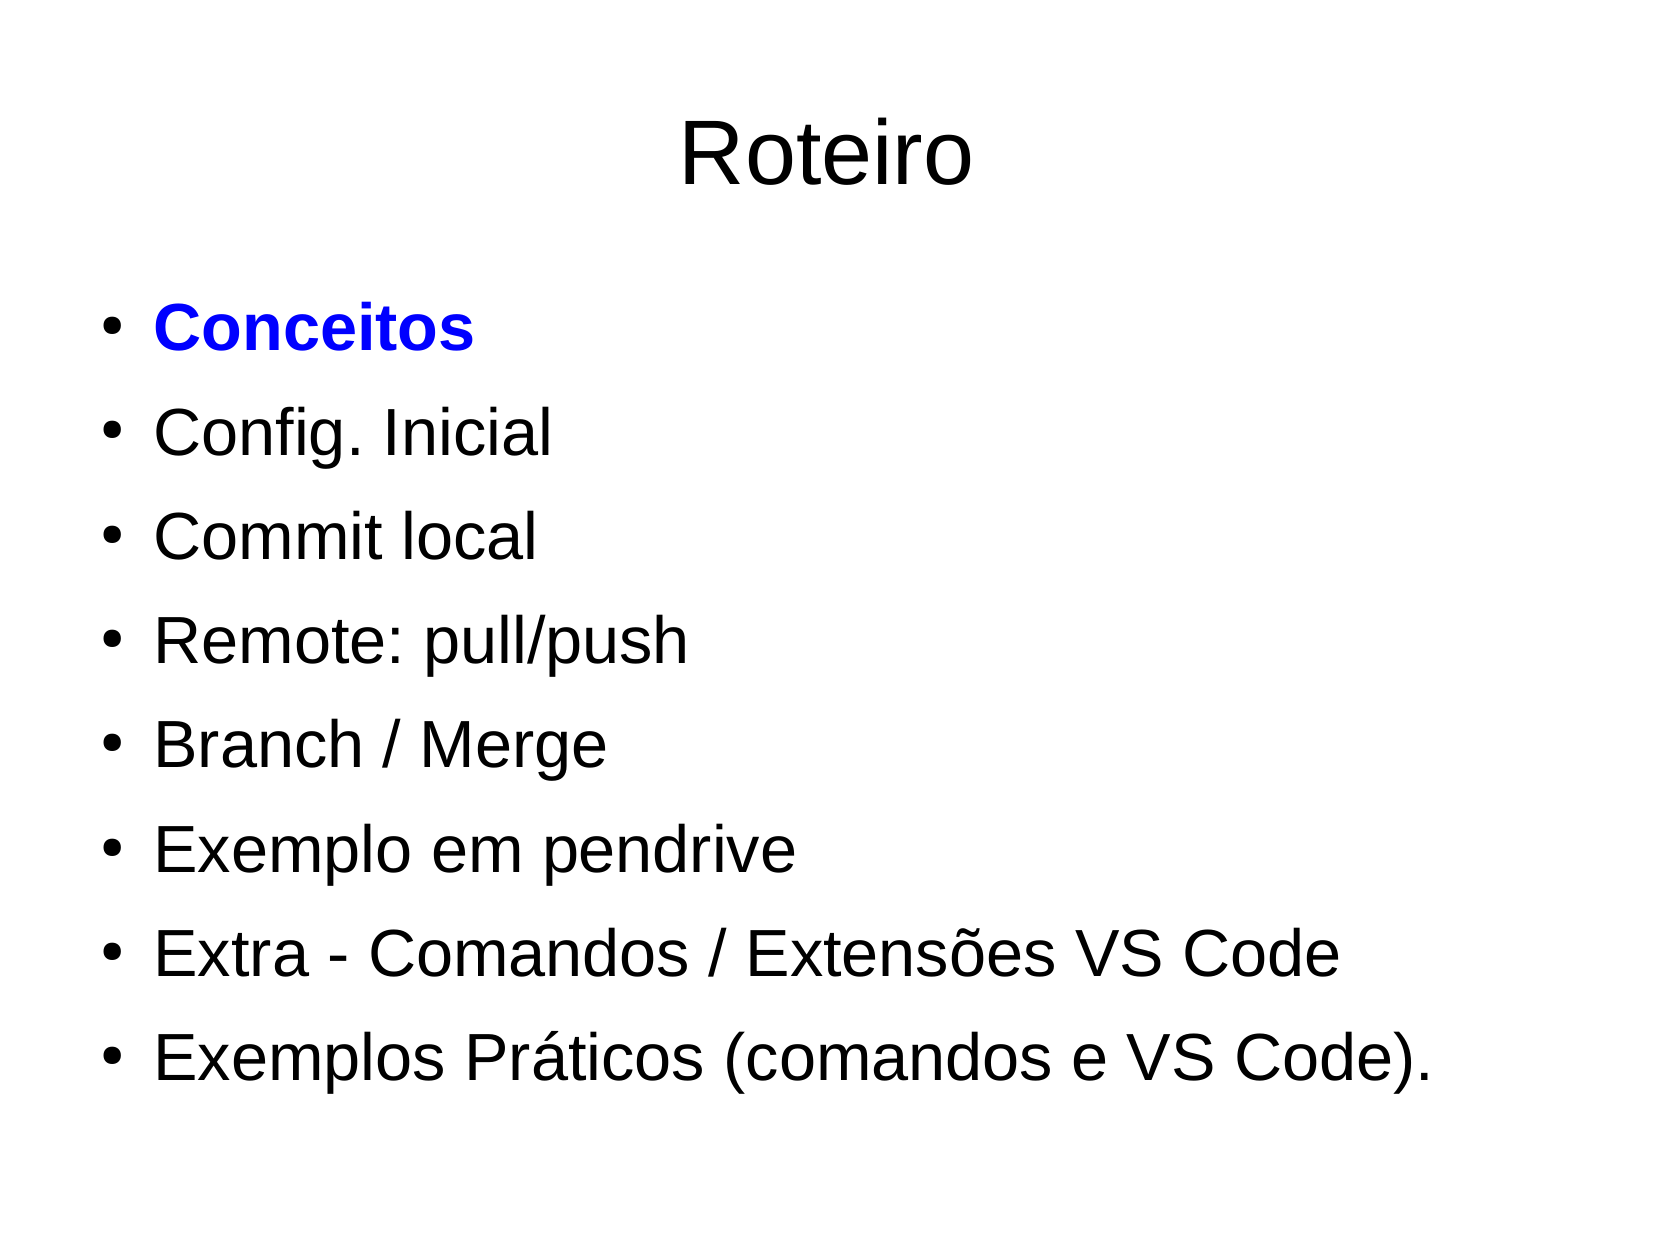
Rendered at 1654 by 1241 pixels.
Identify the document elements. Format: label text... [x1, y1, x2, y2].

list Conceitos Config. Inicial Commit local Remote: pull/push Branch / Merge Exemplo em pendrive Extra - Comandos / Extensões VS Code Exemplos Práticos (comandos e VS Code). [82, 290, 1571, 1170]
title Roteiro [82, 49, 1571, 257]
